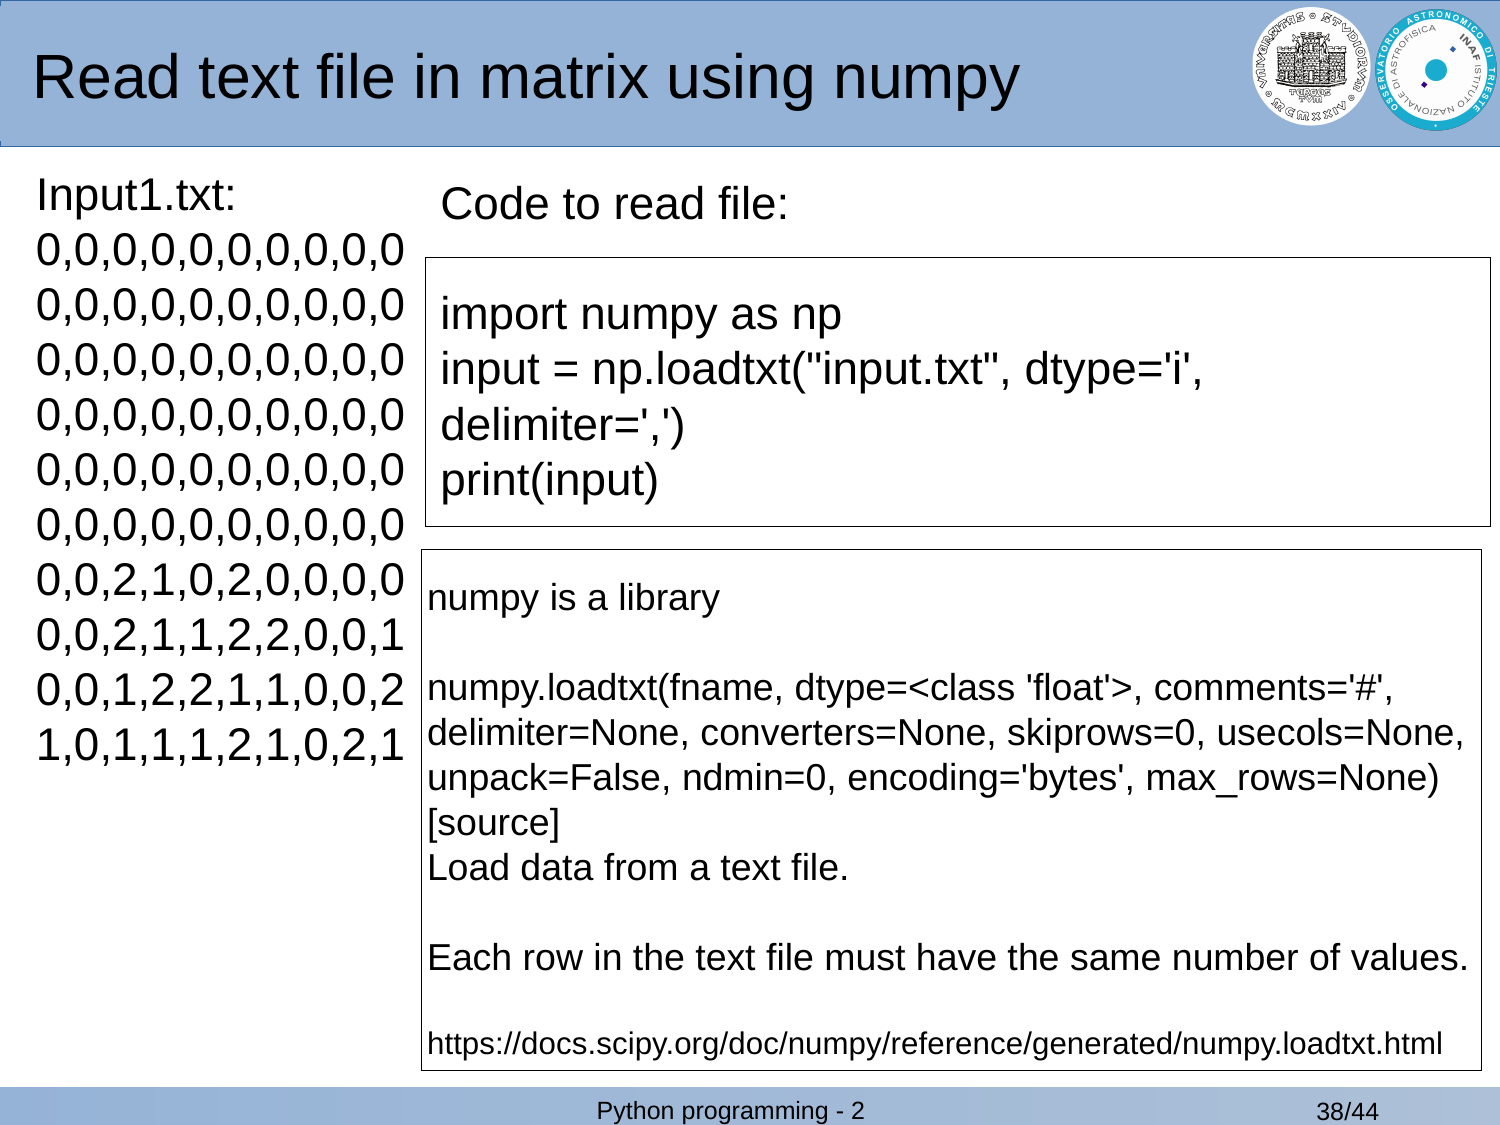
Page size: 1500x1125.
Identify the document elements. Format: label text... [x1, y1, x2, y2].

picture [1253, 0, 1500, 156]
text_box [421, 549, 1482, 565]
text_box [425, 257, 1491, 527]
text_box Read text file in matrix using numpy [0, 5, 1253, 141]
list Code to read file: import numpy as np input = np.loadtxt("input.txt", dtype='i', delimiter=',') print(input) [425, 166, 1424, 257]
list Input1.txt: 0,0,0,0,0,0,0,0,0,0 0,0,0,0,0,0,0,0,0,0 0,0,0,0,0,0,0,0,0,0 0,0,0,0,0,0,0,0,0,0 0,0,0,0,0,0,0,0,0,0 0,0,0,0,0,0,0,0,0,0 0,0,2,1,0,2,0,0,0,0 0,0,2,1,1,2,2,0,0,1 0,0,1,2,2,1,1,0,0,2 1,0,1,1,1,2,1,0,2,1 [21, 157, 1500, 1014]
text_box [421, 1058, 1482, 1071]
list numpy is a library numpy.loadtxt(fname, dtype=<class 'float'>, comments='#', delimiter=None, converters=None, skiprows=0, usecols=None, unpack=False, ndmin=0, encoding='bytes', max_rows=None)[source] Load data from a text file. Each row in the text file must have the same number of values. https://docs.scipy.org/doc/numpy/reference/generated/numpy.loadtxt.html [412, 565, 1500, 1058]
